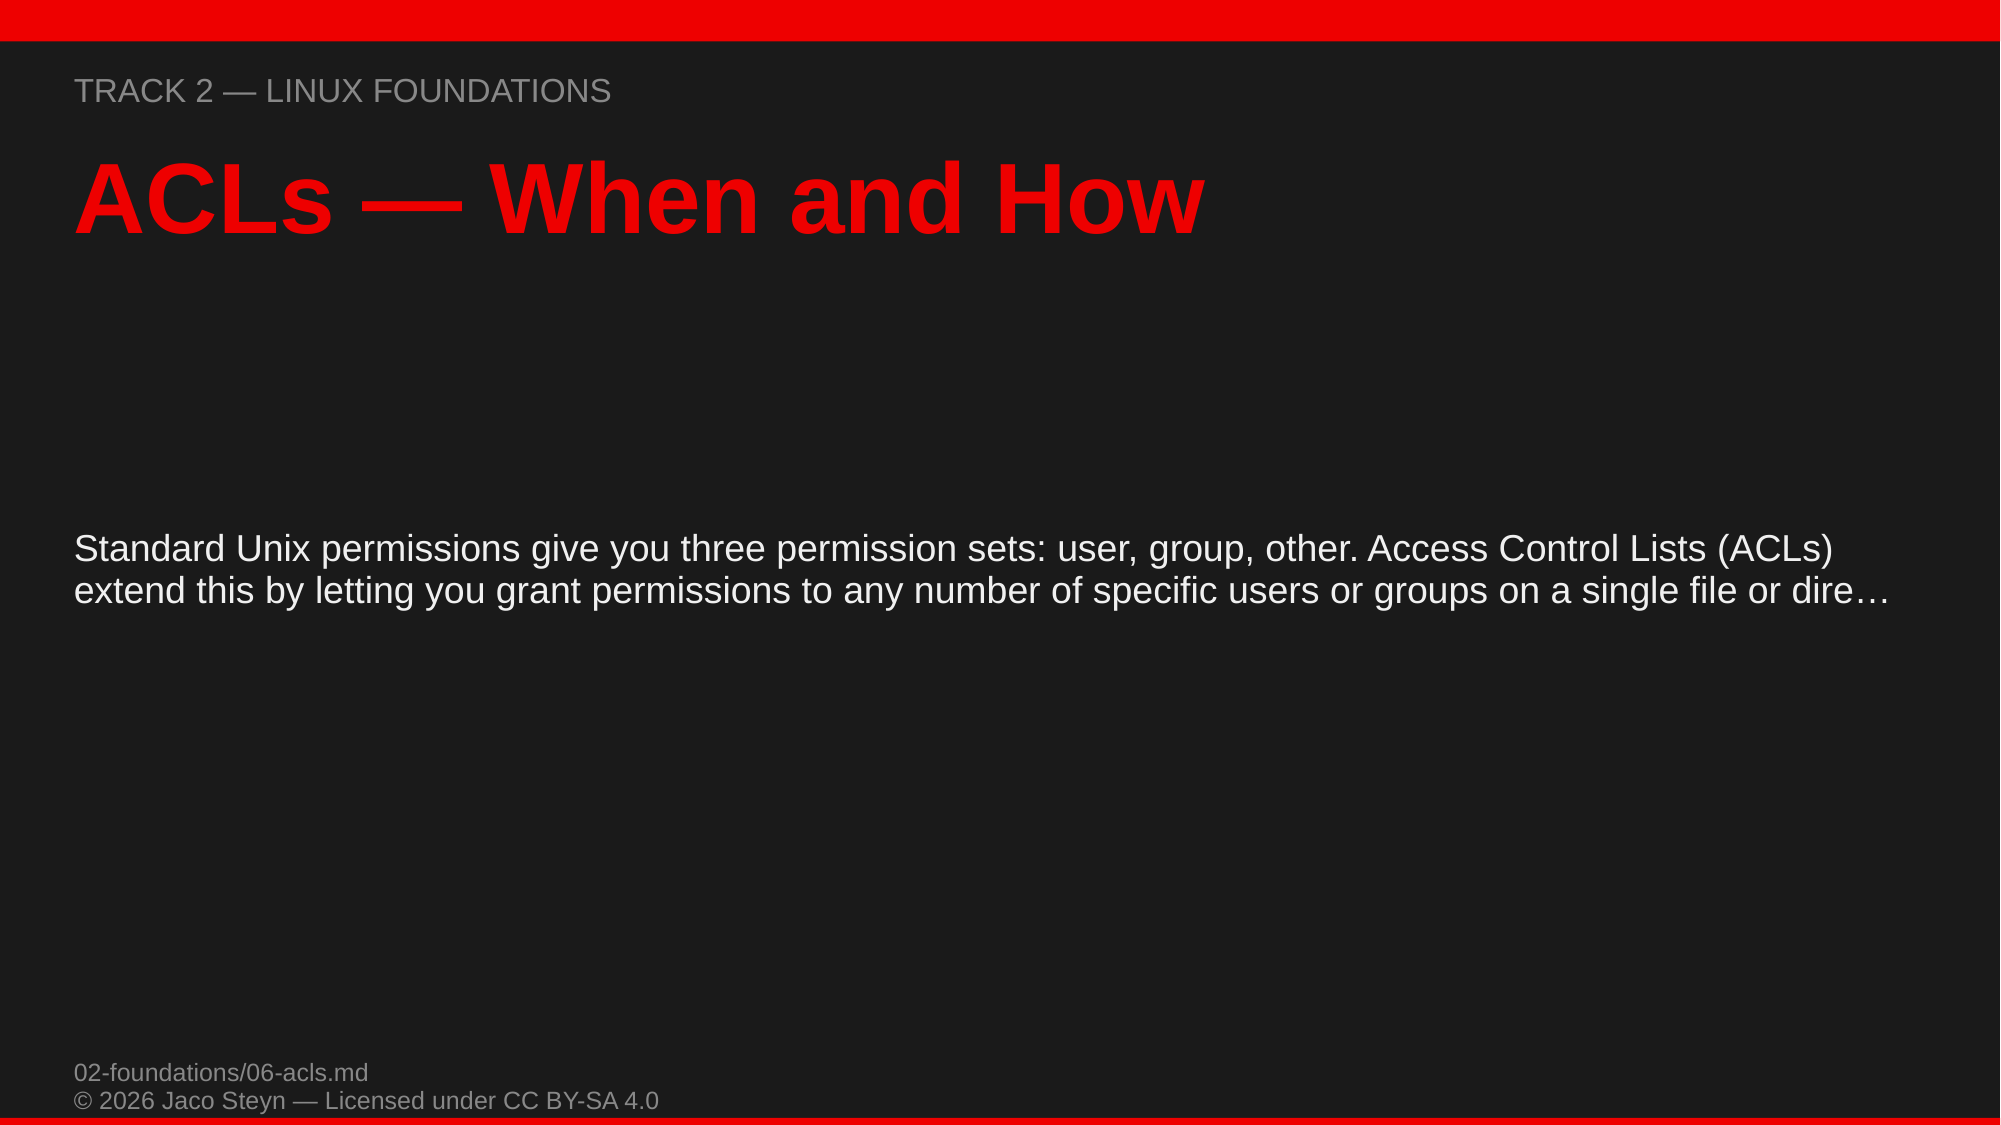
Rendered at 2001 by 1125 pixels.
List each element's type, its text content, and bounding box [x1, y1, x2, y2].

text_box Standard Unix permissions give you three permission sets: user, group, other. Access Control Lists (ACLs) extend this by letting you grant permissions to any number of specific users or groups on a single file or dire… [59, 519, 1942, 727]
text_box [0, 0, 2001, 42]
text_box ACLs — When and How [59, 135, 1942, 461]
text_box [0, 1117, 2001, 1125]
text_box TRACK 2 — LINUX FOUNDATIONS [59, 64, 1942, 119]
text_box 02-foundations/06-acls.md © 2026 Jaco Steyn — Licensed under CC BY-SA 4.0 [59, 1051, 1942, 1111]
